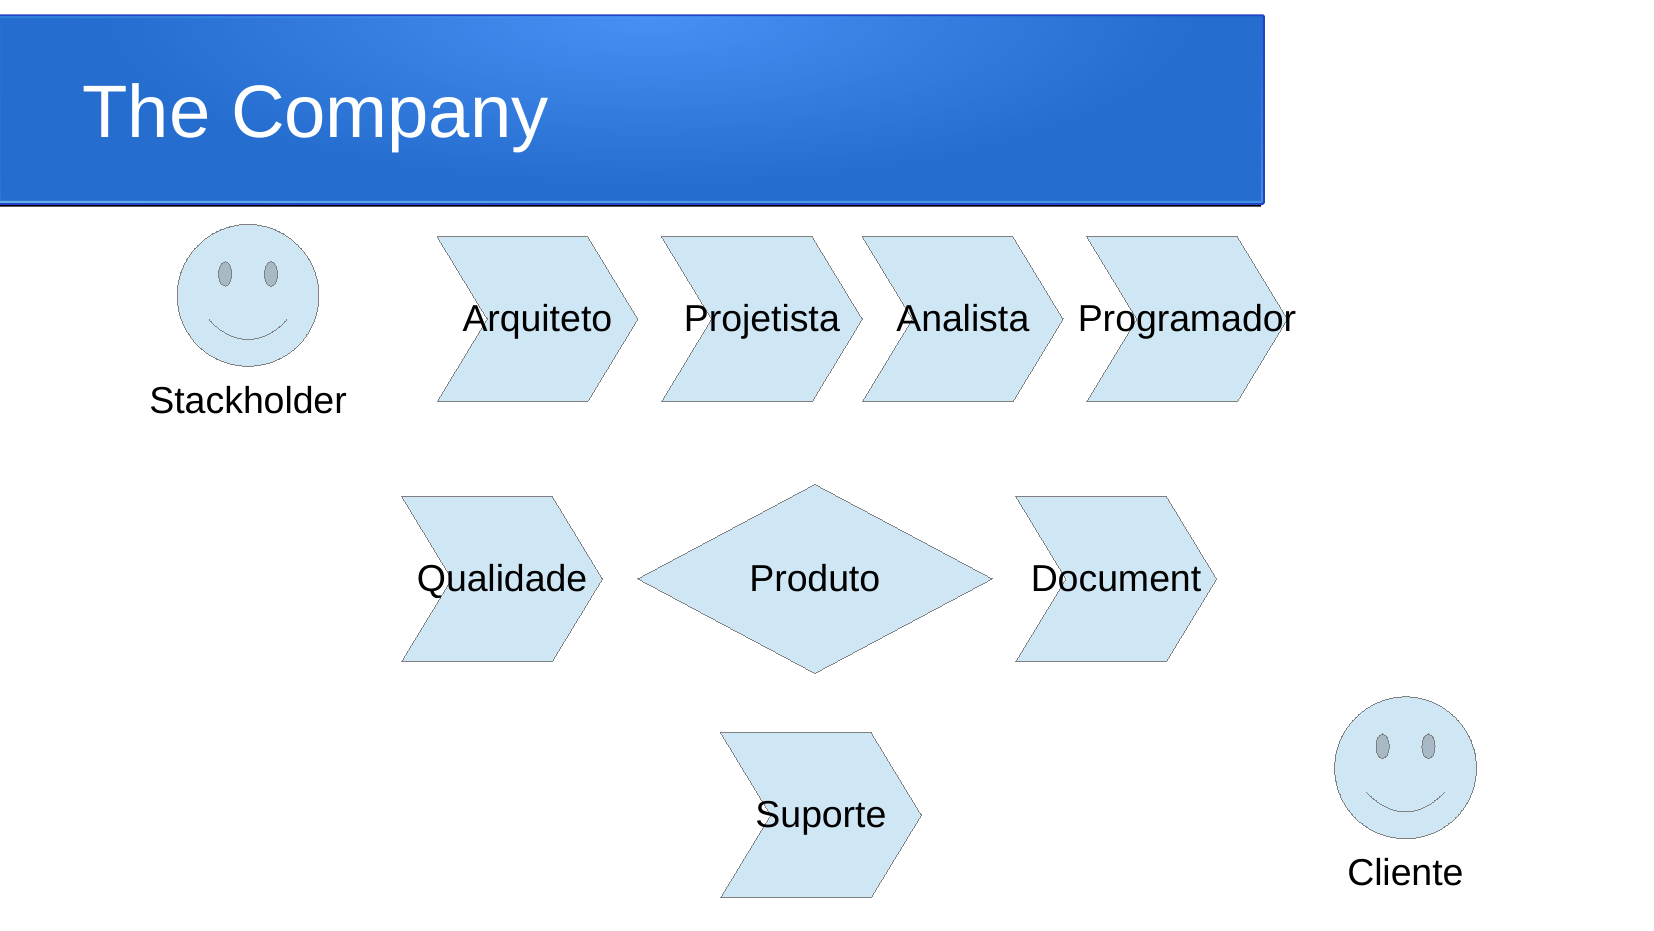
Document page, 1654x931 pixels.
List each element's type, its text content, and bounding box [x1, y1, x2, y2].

text_box Suporte [720, 732, 922, 898]
text_box Analista [862, 236, 1064, 402]
text_box Cliente [1334, 696, 1477, 839]
title The Company [82, 35, 1235, 189]
text_box Stackholder [177, 224, 319, 367]
text_box Programador [1086, 236, 1286, 402]
text_box Projetista [661, 236, 863, 402]
text_box Document [1015, 496, 1217, 662]
text_box Arquiteto [437, 236, 638, 402]
text_box Qualidade [401, 496, 603, 662]
text_box Produto [637, 484, 993, 674]
text_box Document [1062, 573, 1073, 589]
